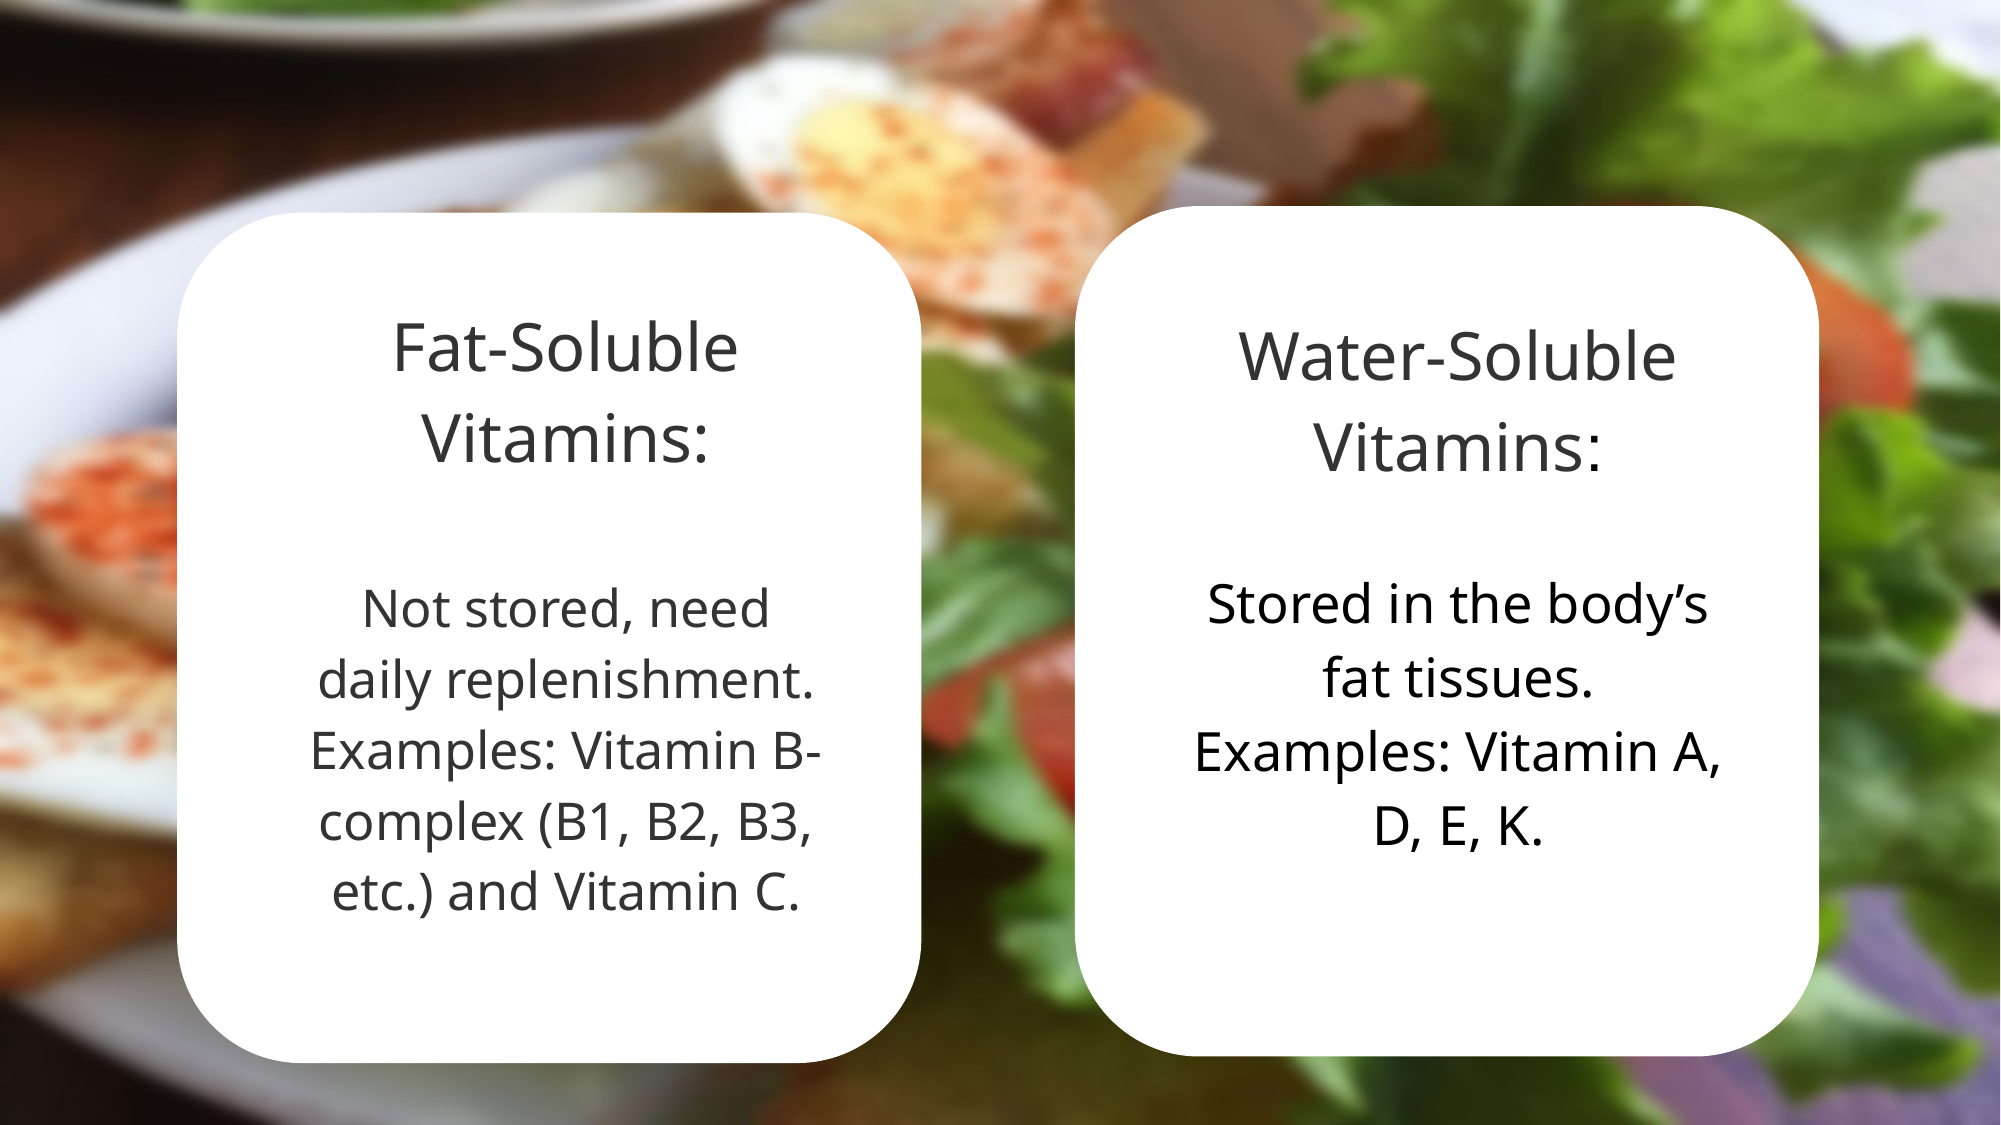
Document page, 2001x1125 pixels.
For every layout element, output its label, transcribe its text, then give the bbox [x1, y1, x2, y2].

subtitle Fat-Soluble Vitamins: Not stored, need daily replenishment. Examples: Vitamin B-complex (B1, B2, B3, etc.) and Vitamin C. [300, 243, 833, 983]
text_box Water-Soluble Vitamins: Stored in the body’s fat tissues. Examples: Vitamin A, D, E, K. [1192, 283, 1725, 1023]
text_box [1074, 206, 1820, 1057]
picture [0, 0, 2001, 1125]
text_box [177, 212, 922, 1064]
